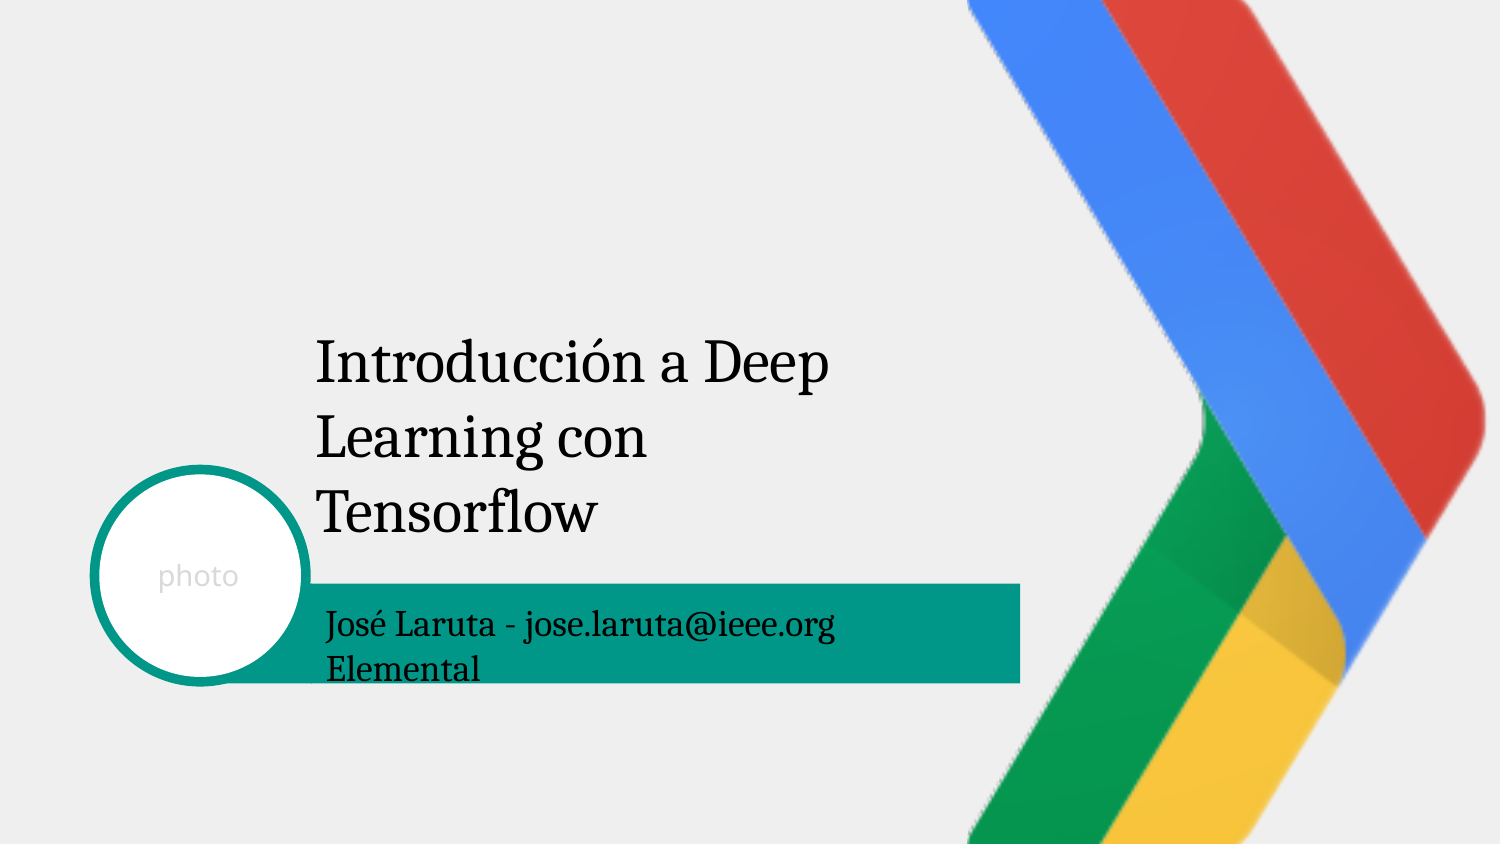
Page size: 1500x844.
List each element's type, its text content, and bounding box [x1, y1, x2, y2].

title [319, 493, 330, 501]
subtitle Introducción a Deep Learning con Tensorflow [300, 305, 931, 406]
title [335, 493, 346, 501]
picture [967, 0, 1493, 844]
subtitle José Laruta - jose.laruta@ieee.org Elemental [310, 583, 1021, 684]
title [300, 370, 964, 501]
title [498, 490, 512, 501]
